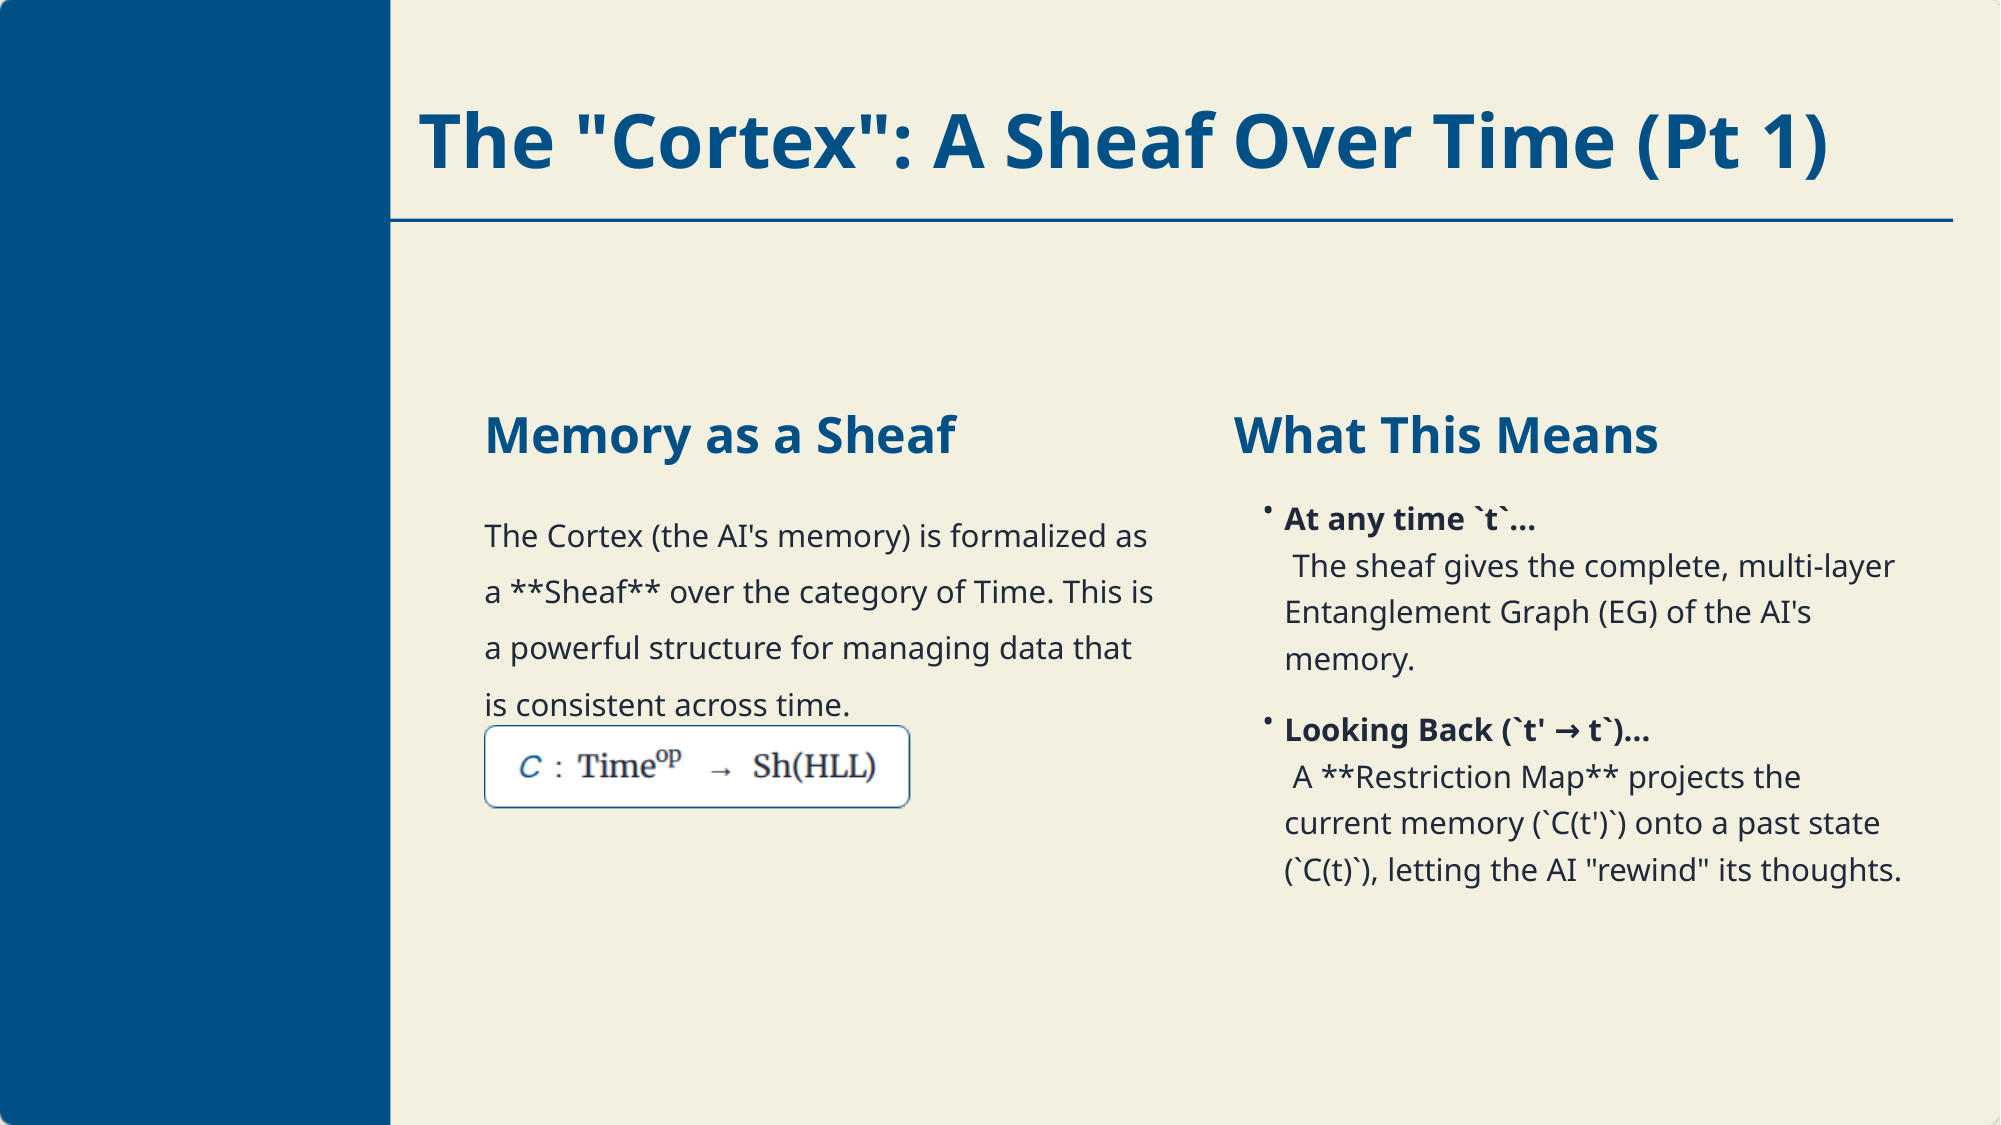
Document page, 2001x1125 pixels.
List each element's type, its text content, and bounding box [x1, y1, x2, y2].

text_box Memory as a Sheaf [484, 403, 1190, 464]
text_box [0, 218, 1954, 222]
picture [0, 0, 2000, 1125]
text_box The Cortex (the AI's memory) is formalized as a **Sheaf** over the category of Time. This is a powerful structure for managing data that is consistent across time. [484, 497, 1157, 723]
text_box The "Cortex": A Sheaf Over Time (Pt 1) [418, 93, 2000, 184]
text_box Looking Back (`t' → t`)... A **Restriction Map** projects the current memory (`C(t')`) onto a past state (`C(t)`), letting the AI "rewind" its thoughts. [1273, 700, 1907, 888]
text_box • [1262, 700, 1273, 739]
text_box • [1262, 489, 1273, 528]
text_box What This Means [1234, 403, 1940, 464]
text_box At any time `t`... The sheaf gives the complete, multi-layer Entanglement Graph (EG) of the AI's memory. [1273, 489, 1907, 677]
